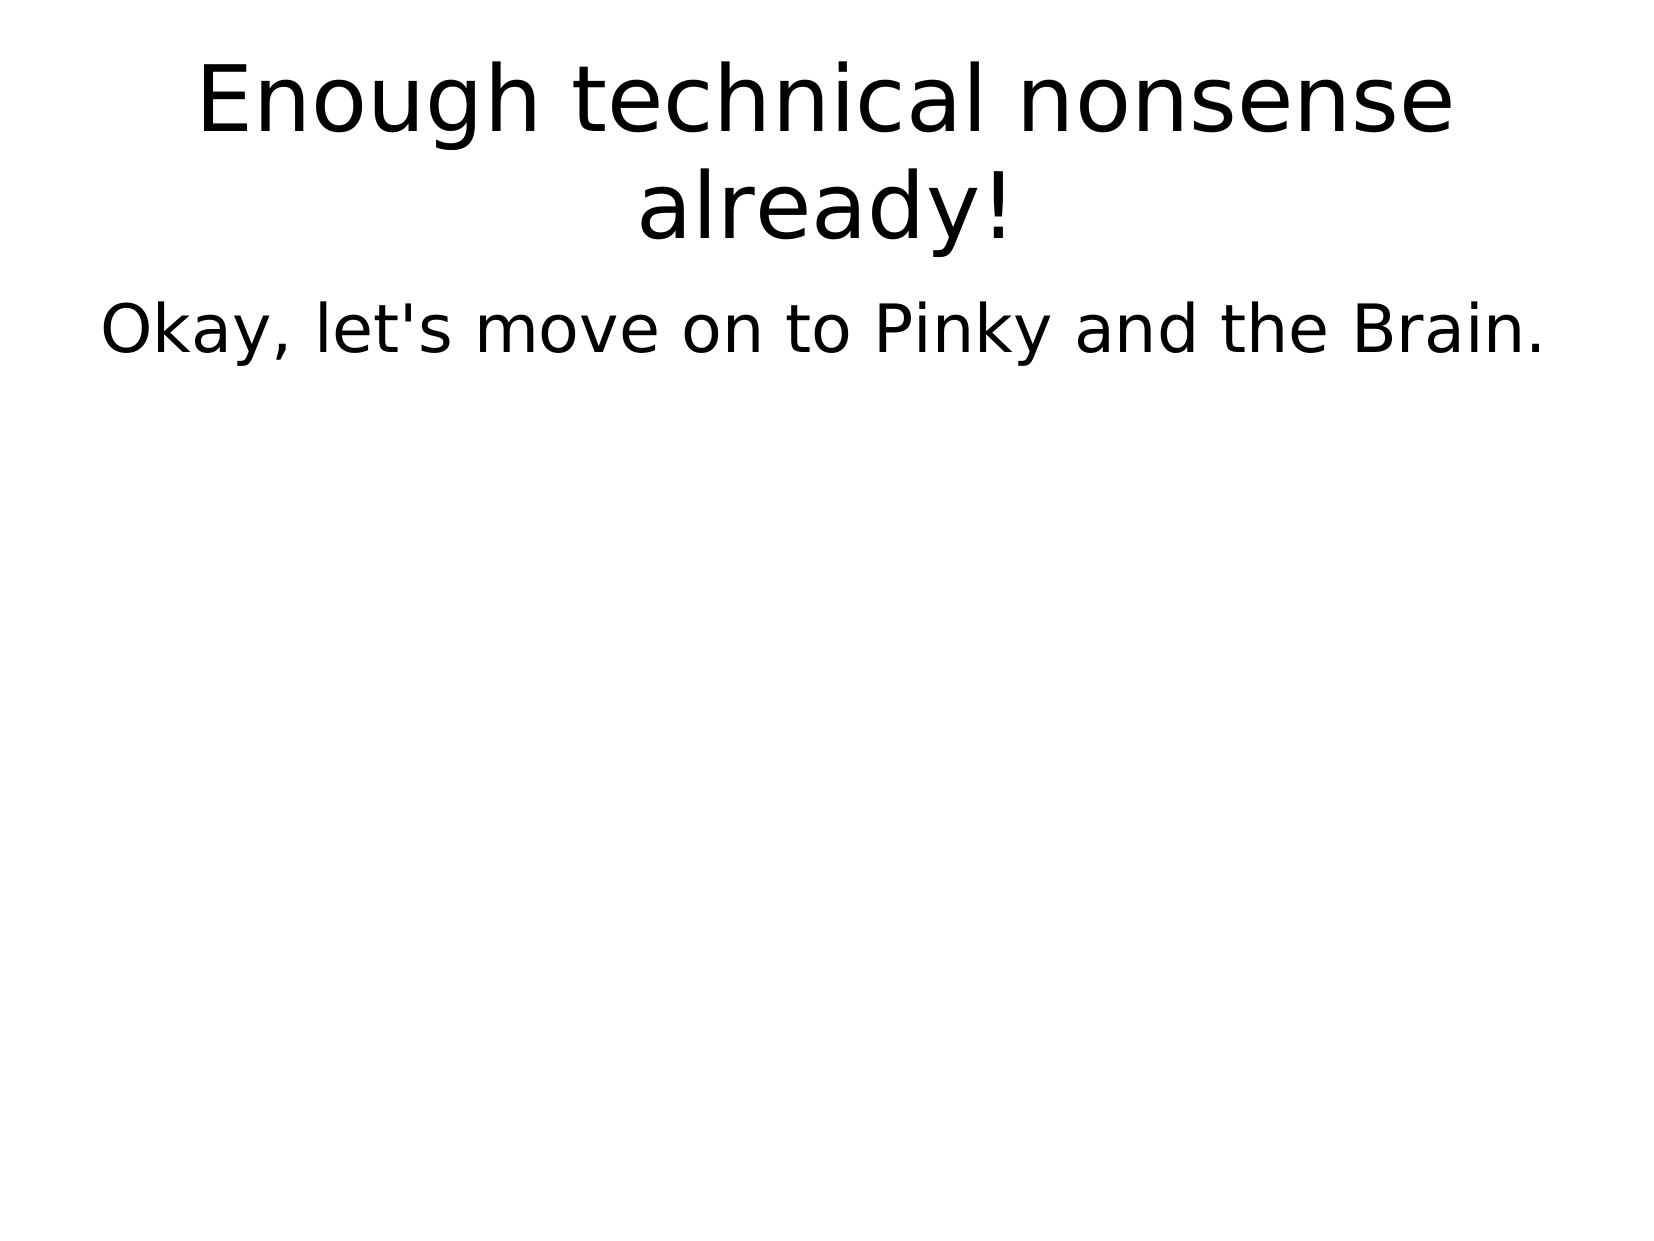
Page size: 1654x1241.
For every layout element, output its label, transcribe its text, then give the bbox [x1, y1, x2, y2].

title Enough technical nonsense already! [82, 45, 1571, 261]
list Okay, let's move on to Pinky and the Brain. [82, 290, 1571, 1109]
